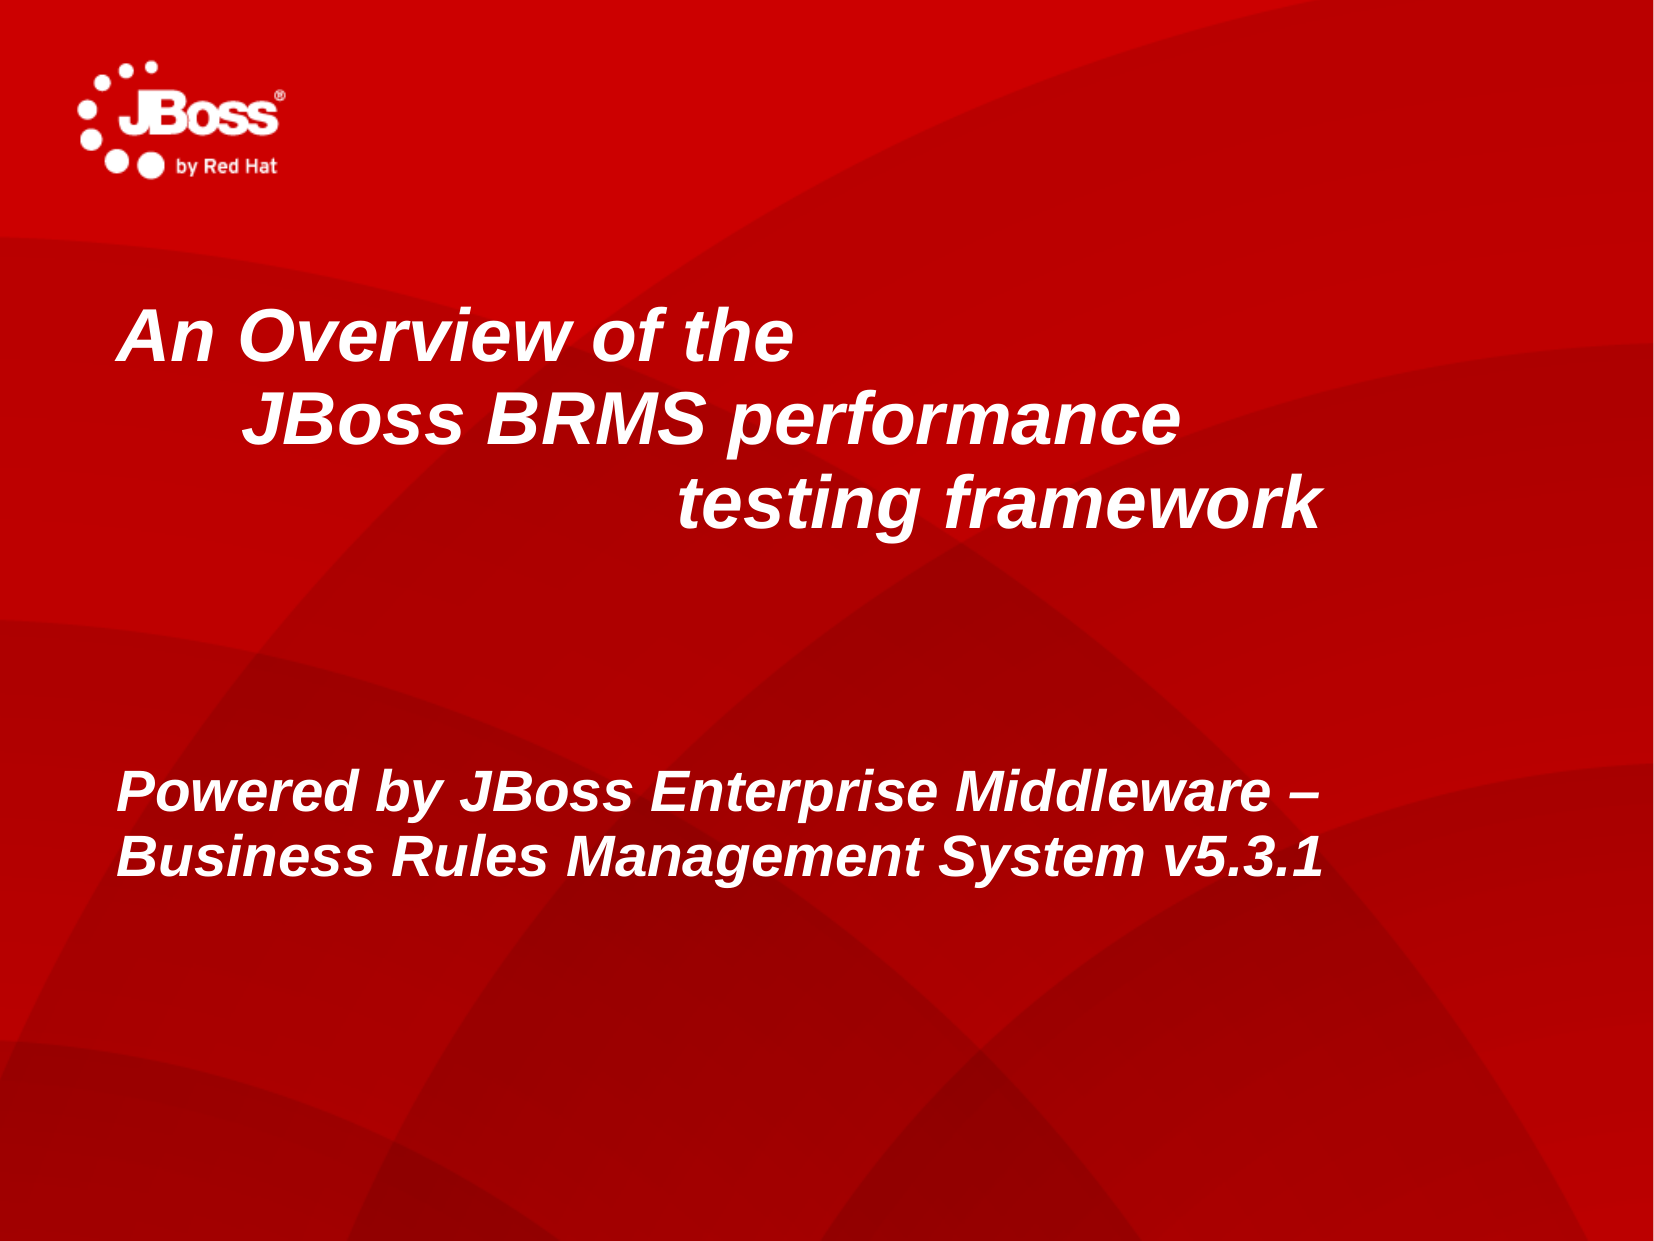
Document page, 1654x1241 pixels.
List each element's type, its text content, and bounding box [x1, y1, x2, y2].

picture [0, 0, 1654, 1241]
text_box An Overview of the JBoss BRMS performance testing framework Powered by JBoss Enterprise Middleware – Business Rules Management System v5.3.1 [101, 220, 1552, 1020]
